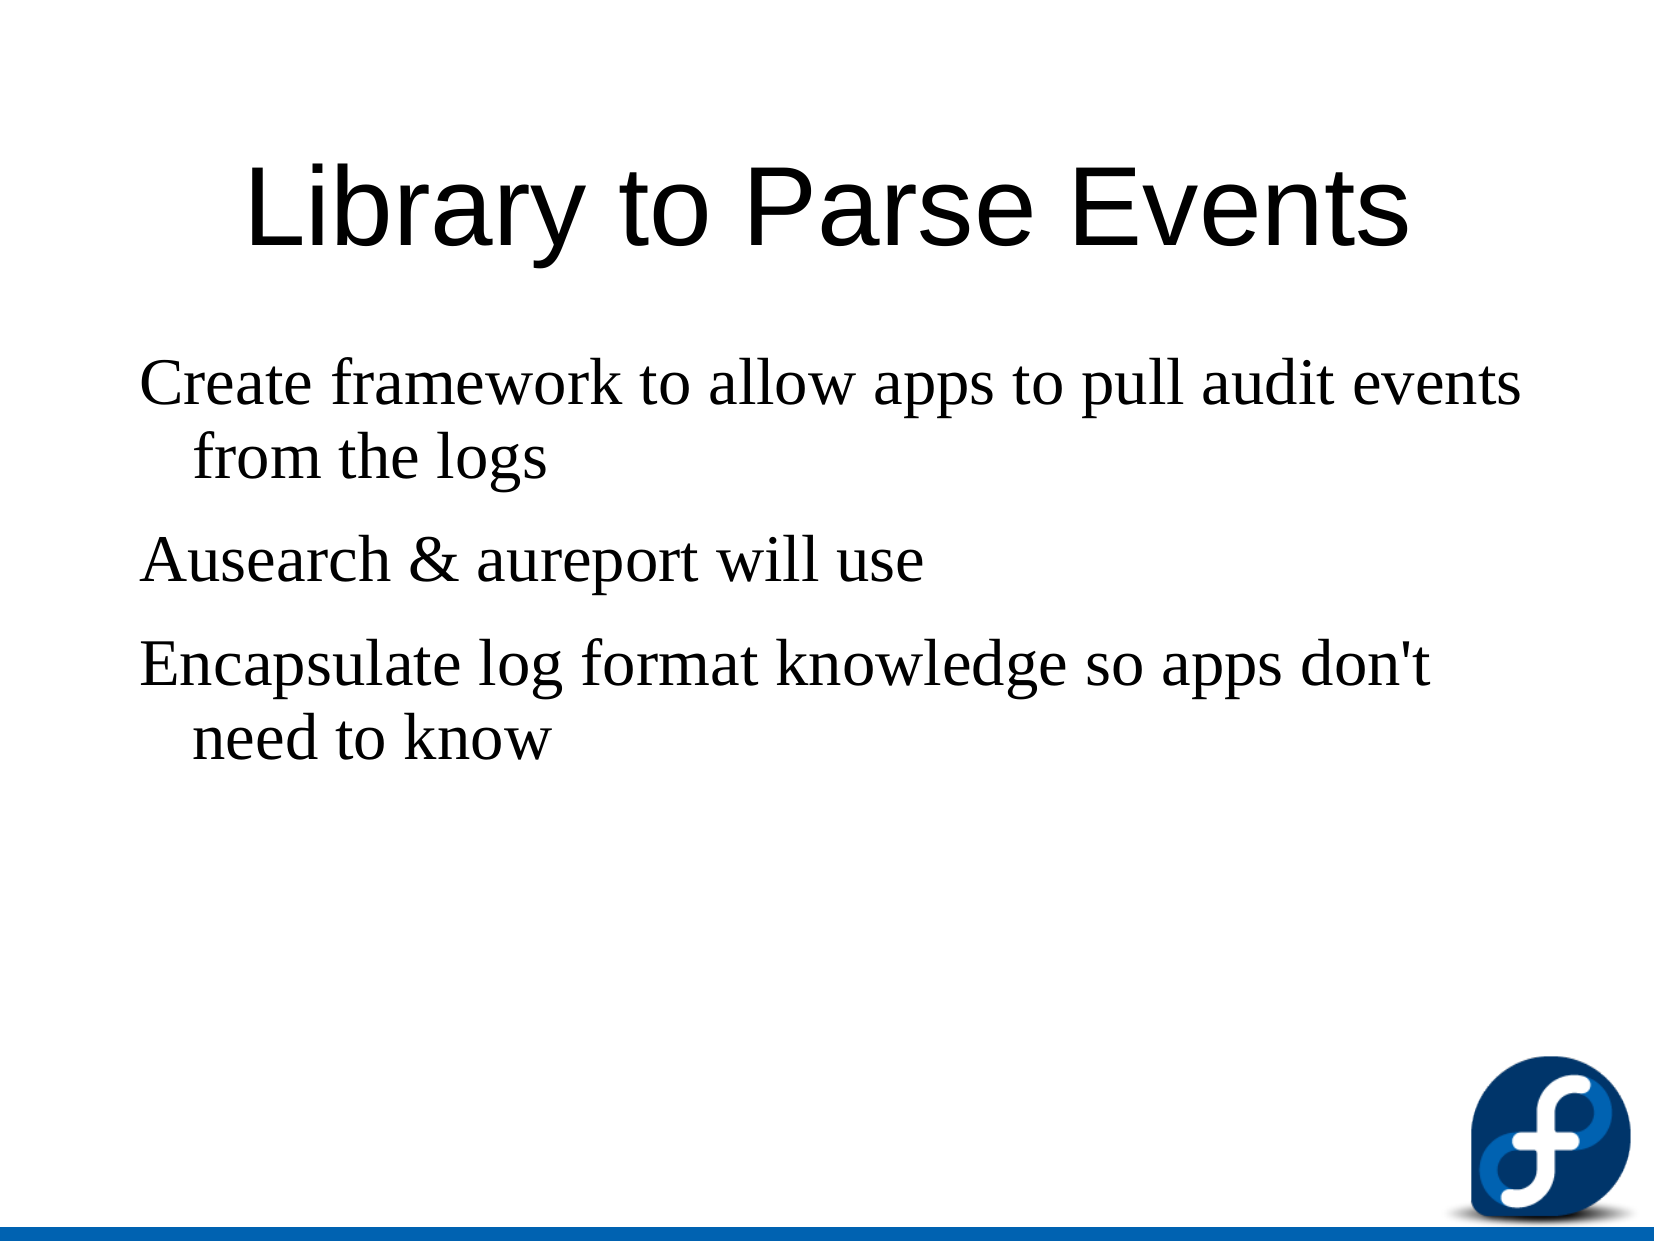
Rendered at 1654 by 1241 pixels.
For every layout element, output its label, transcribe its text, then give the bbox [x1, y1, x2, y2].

list Create framework to allow apps to pull audit events from the logs Ausearch & aureport will use Encapsulate log format knowledge so apps don't need to know [121, 344, 1534, 1127]
title Library to Parse Events [121, 102, 1534, 310]
picture [1438, 1055, 1645, 1229]
